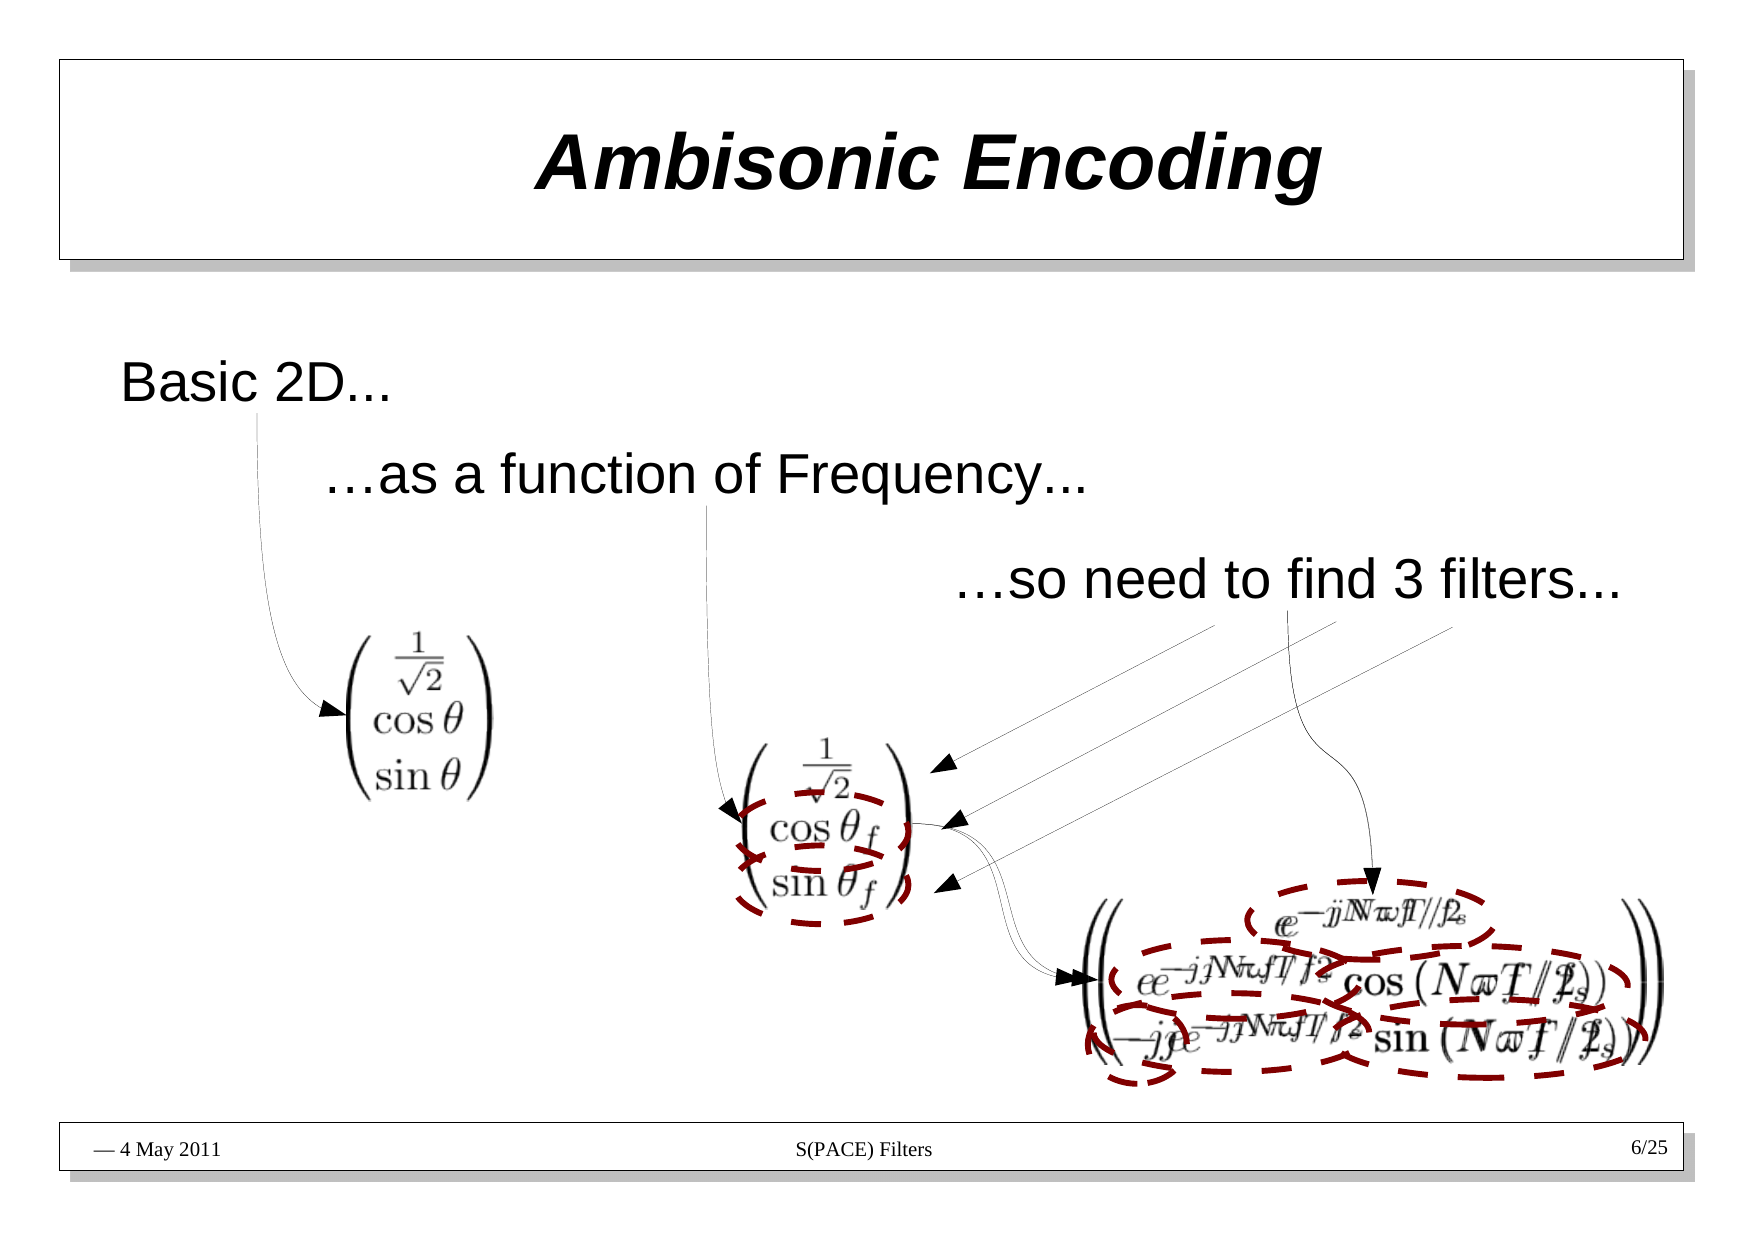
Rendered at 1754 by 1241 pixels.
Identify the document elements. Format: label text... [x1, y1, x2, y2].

picture [346, 629, 494, 802]
title Ambisonic Encoding [59, 59, 1684, 266]
picture [741, 853, 748, 863]
text_box …so need to find 3 filters... [952, 547, 1623, 611]
picture [1082, 894, 1664, 1066]
picture [1324, 1059, 1360, 1066]
picture [741, 737, 913, 910]
text_box …as a function of Frequency... [322, 442, 1085, 506]
text_box Basic 2D... [120, 350, 393, 414]
